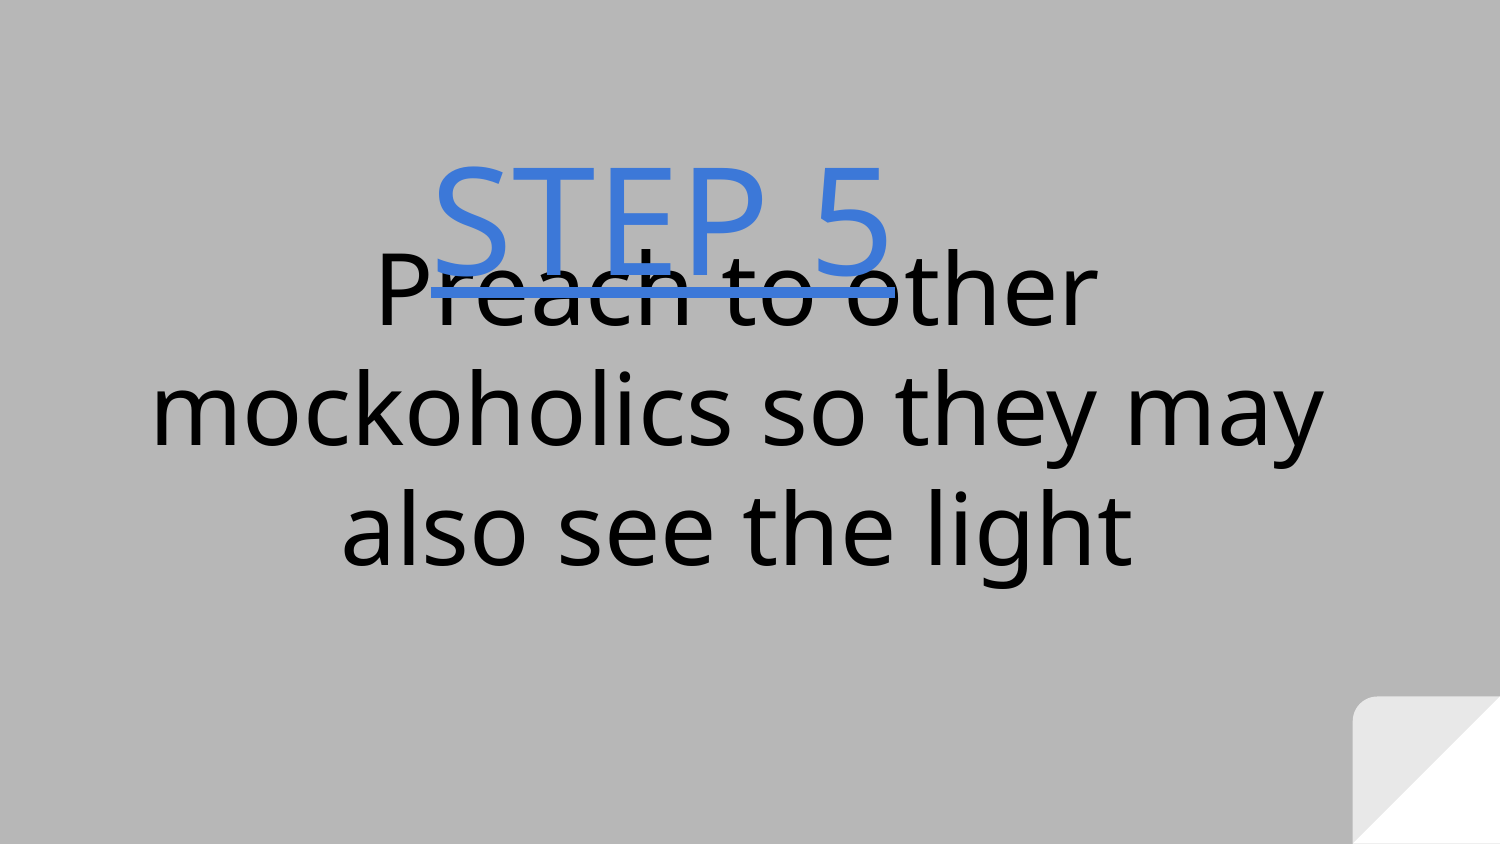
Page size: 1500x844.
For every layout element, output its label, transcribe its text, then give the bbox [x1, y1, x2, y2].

text_box STEP 5 [415, 110, 981, 343]
title Preach to other mockoholics so they may also see the light [62, 349, 1412, 601]
